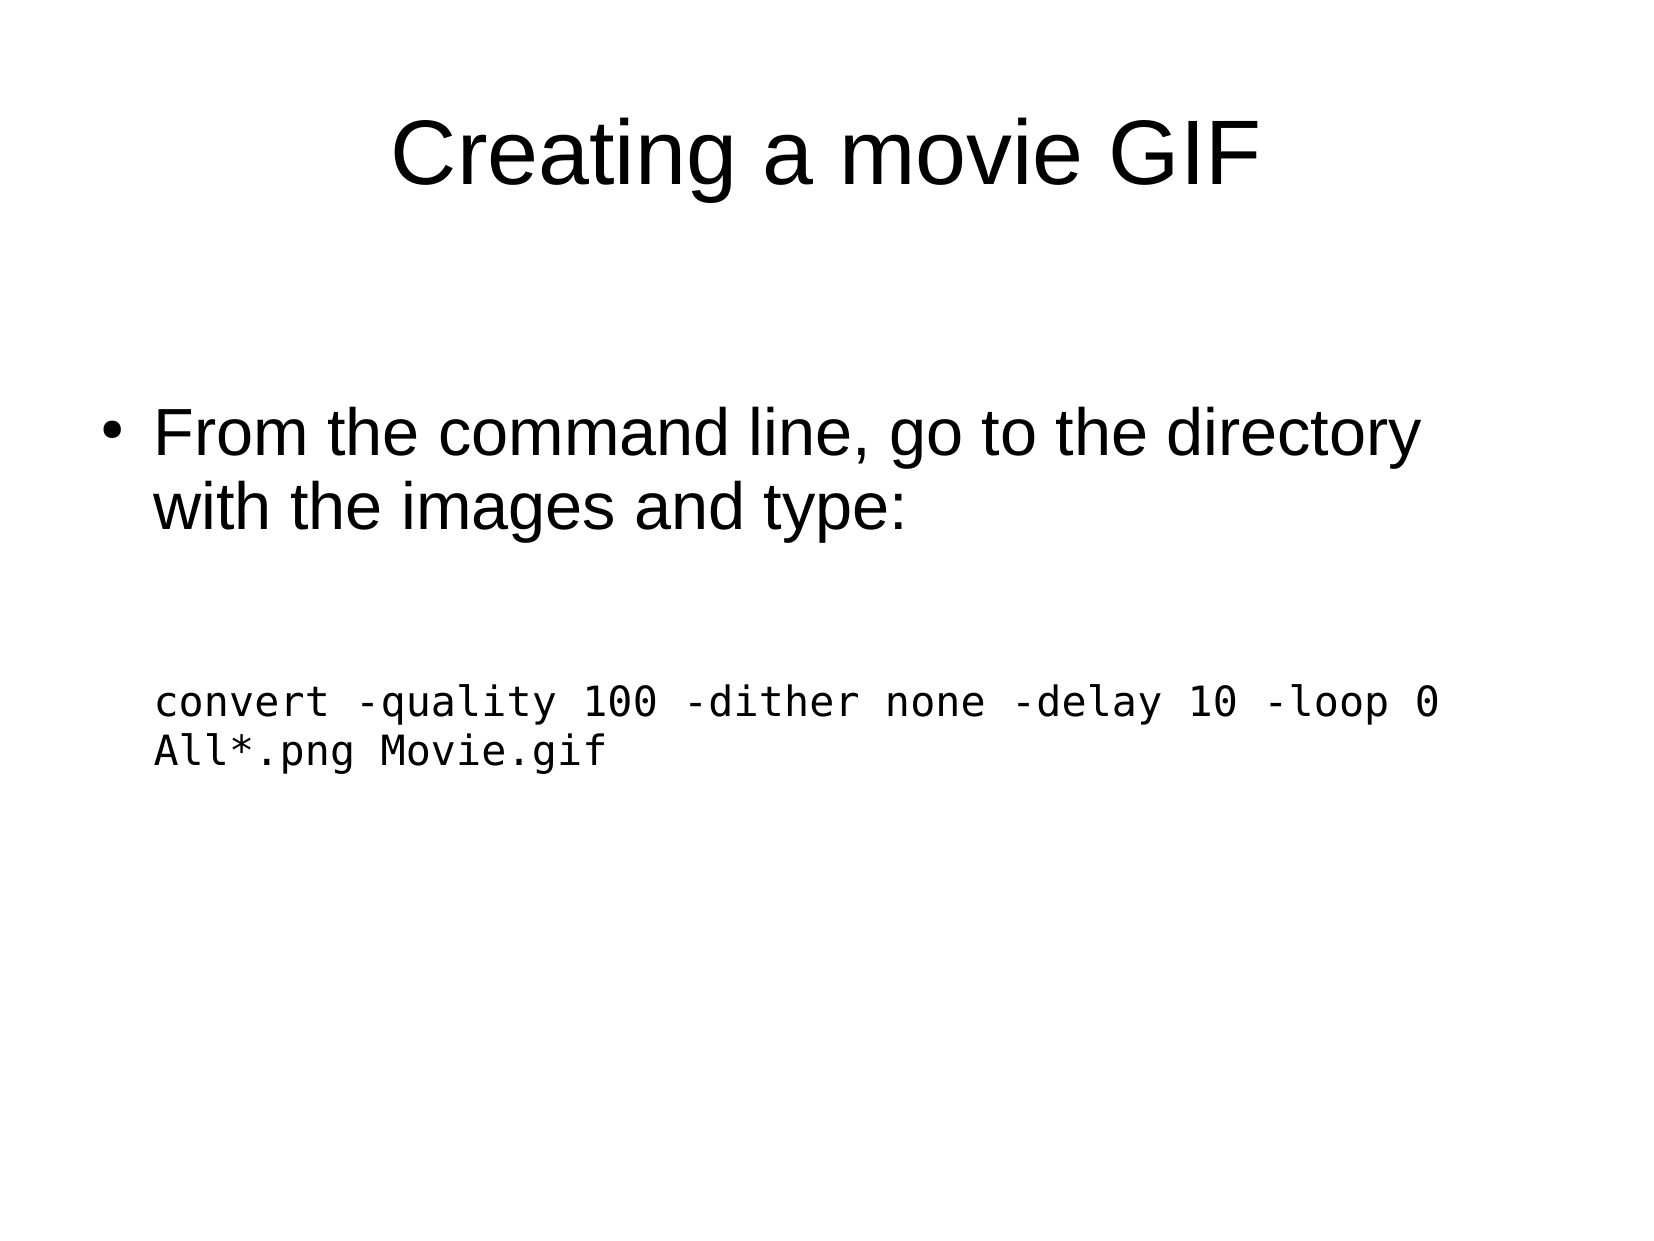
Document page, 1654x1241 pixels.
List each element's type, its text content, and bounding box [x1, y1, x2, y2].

list From the command line, go to the directory with the images and type: convert -quality 100 -dither none -delay 10 -loop 0 All*.png Movie.gif [82, 290, 1538, 1010]
title Creating a movie GIF [82, 49, 1571, 257]
